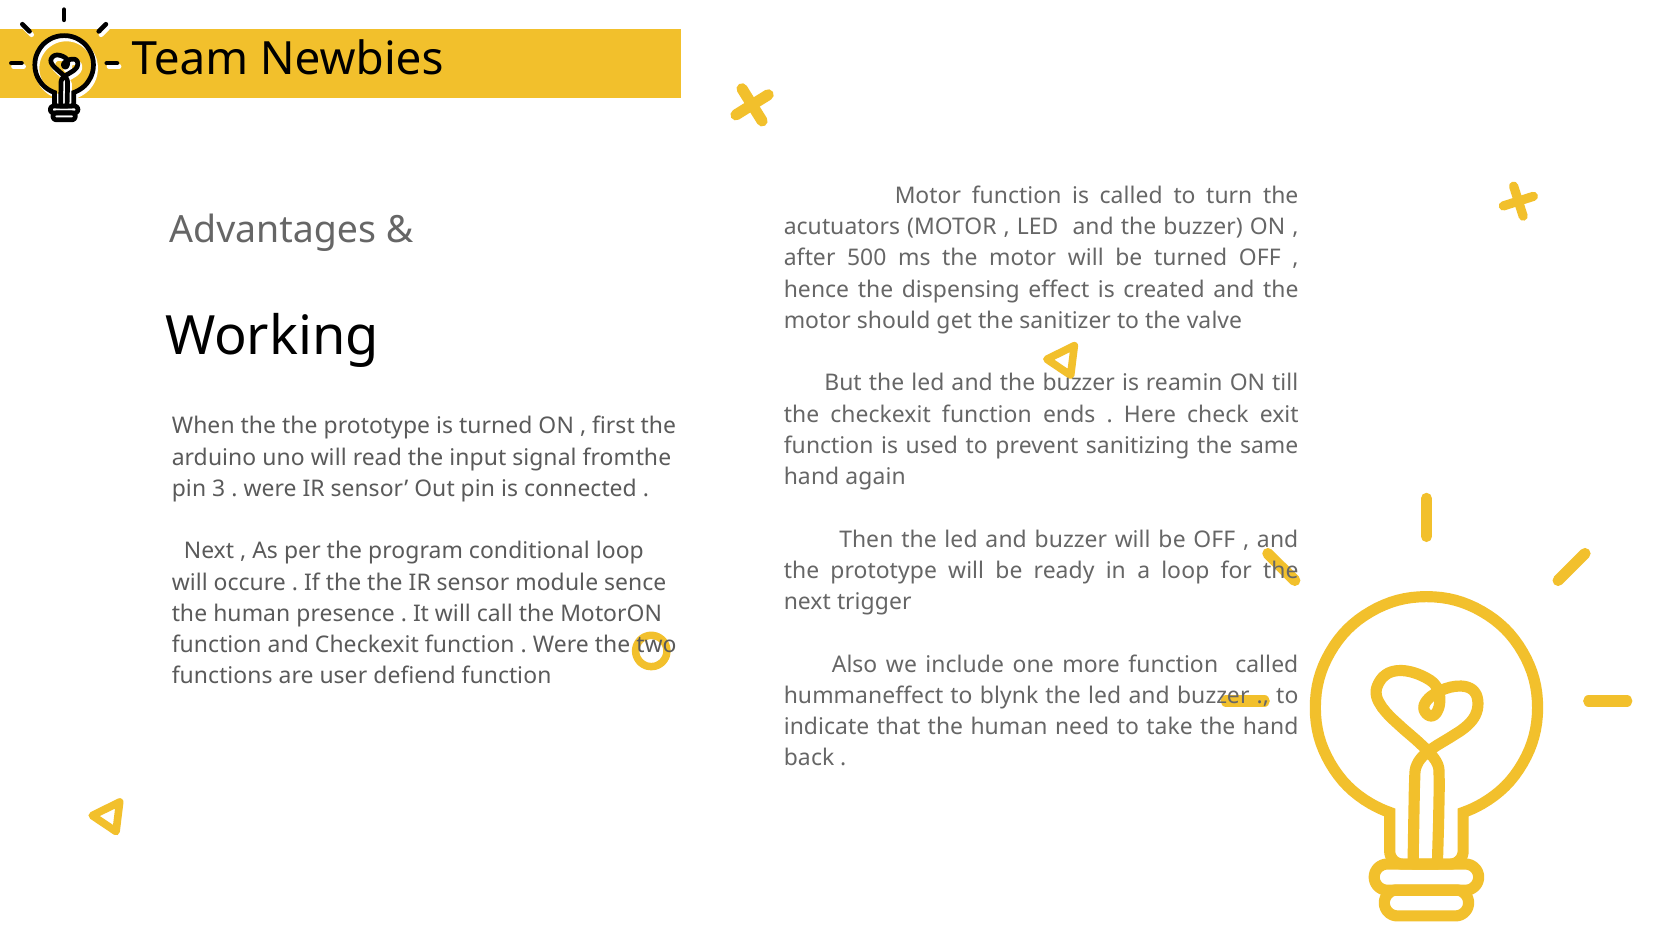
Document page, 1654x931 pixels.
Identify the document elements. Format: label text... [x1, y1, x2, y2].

title Advantages & [169, 202, 466, 256]
text_box Motor function is called to turn the acutuators (MOTOR , LED and the buzzer) ON , after 500 ms the motor will be turned OFF , hence the dispensing effect is created and the motor should get the sanitizer to the valve But the led and the buzzer is reamin ON till the checkexit function ends . Here check exit function is used to prevent sanitizing the same hand again Then the led and buzzer will be OFF , and the prototype will be ready in a loop for the next trigger Also we include one more function called hummaneffect to blynk the led and buzzer ., to indicate that the human need to take the hand back . [708, 147, 1300, 867]
title Working [165, 289, 708, 379]
text_box When the the prototype is turned ON , first the arduino uno will read the input signal fromthe pin 3 . were IR sensor’ Out pin is connected . Next , As per the program conditional loop will occure . If the the IR sensor module sence the human presence . It will call the MotorON function and Checkexit function . Were the two functions are user defiend function [171, 393, 680, 707]
title Team Newbies [131, 16, 578, 97]
